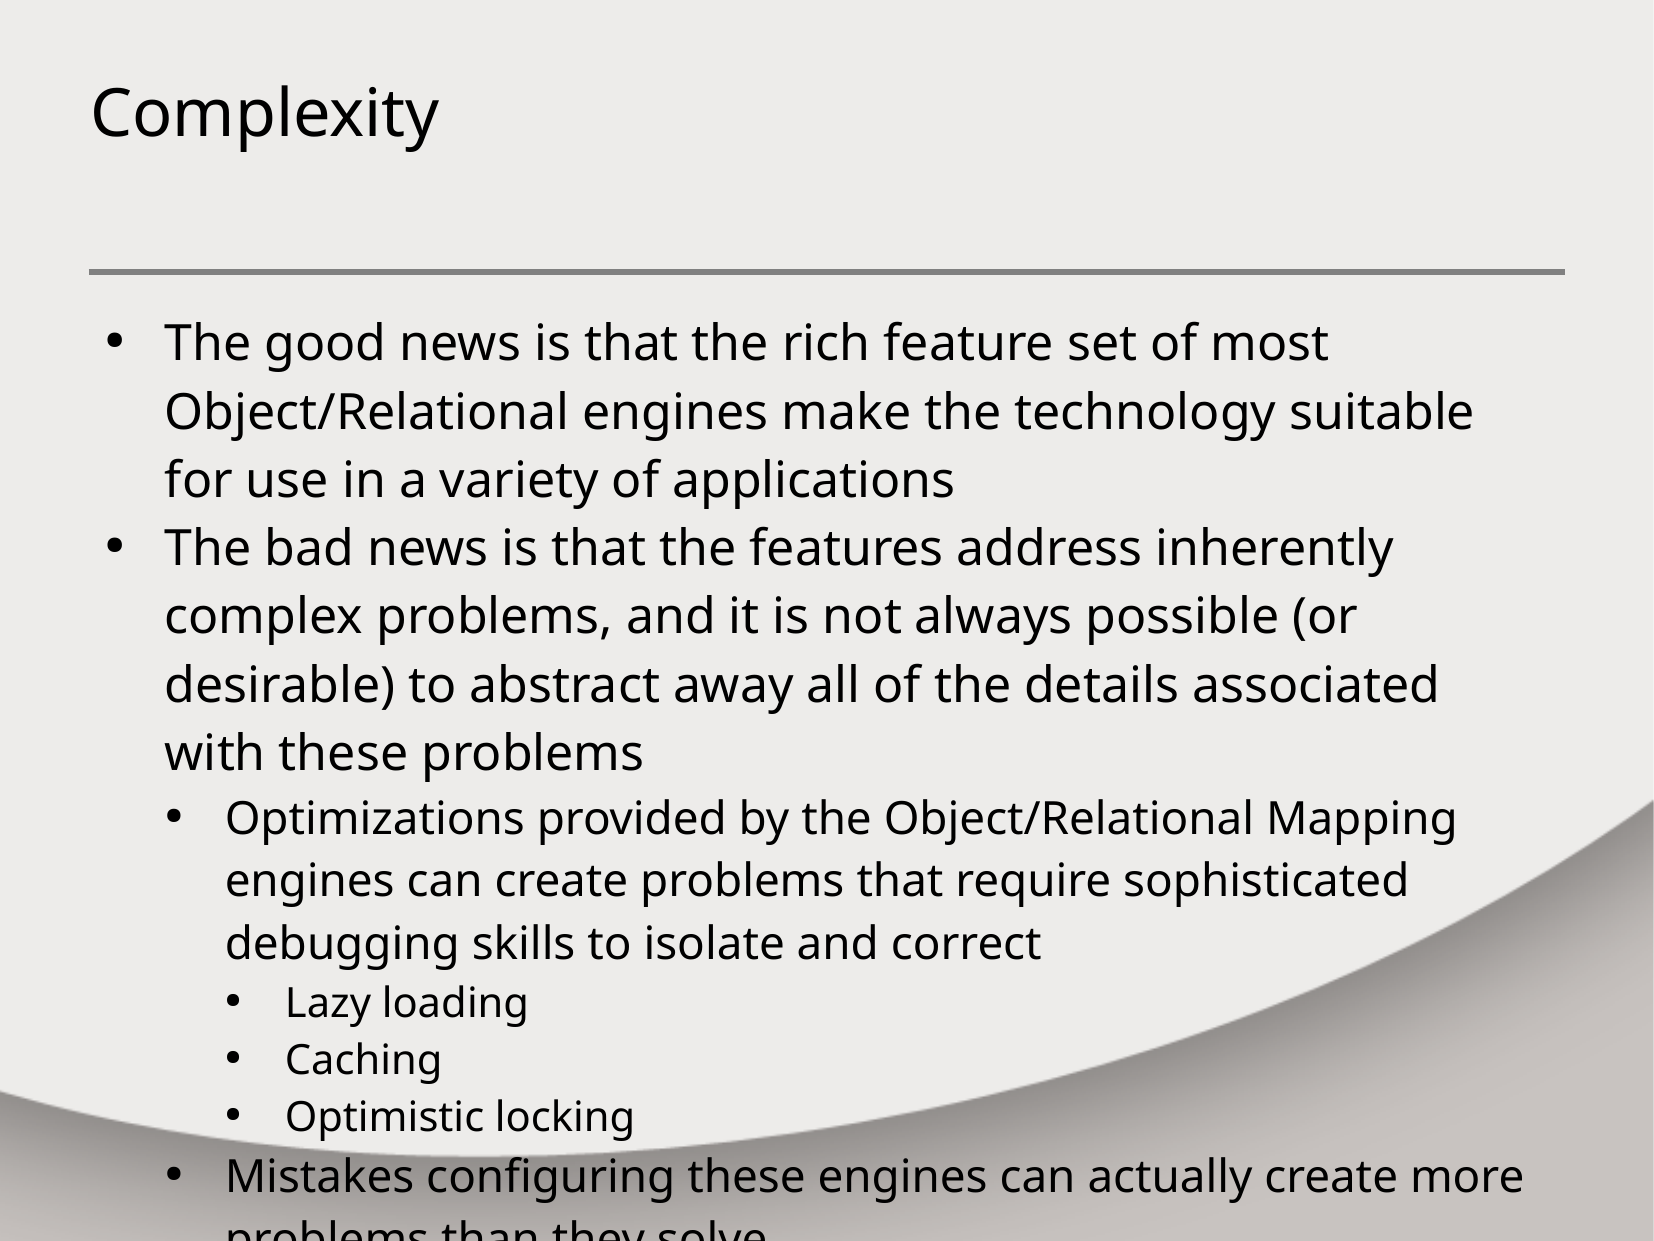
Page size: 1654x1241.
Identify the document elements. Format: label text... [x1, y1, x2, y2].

picture [345, 1233, 357, 1240]
title Complexity [90, 75, 1565, 238]
text_box The good news is that the rich feature set of most Object/Relational engines make the technology suitable for use in a variety of applications The bad news is that the features address inherently complex problems, and it is not always possible (or desirable) to abstract away all of the details associated with these problems Optimizations provided by the Object/Relational Mapping engines can create problems that require sophisticated debugging skills to isolate and correct Lazy loading Caching Optimistic locking Mistakes configuring these engines can actually create more problems than they solve [90, 300, 1567, 1170]
picture [576, 1233, 589, 1241]
picture [465, 1233, 478, 1241]
picture [0, 0, 1654, 1241]
picture [603, 1233, 615, 1240]
picture [306, 1233, 319, 1241]
picture [748, 1233, 760, 1240]
picture [278, 1233, 292, 1241]
picture [519, 1233, 532, 1241]
picture [232, 1233, 245, 1241]
picture [388, 1233, 399, 1241]
picture [685, 1233, 699, 1241]
picture [372, 1233, 384, 1241]
